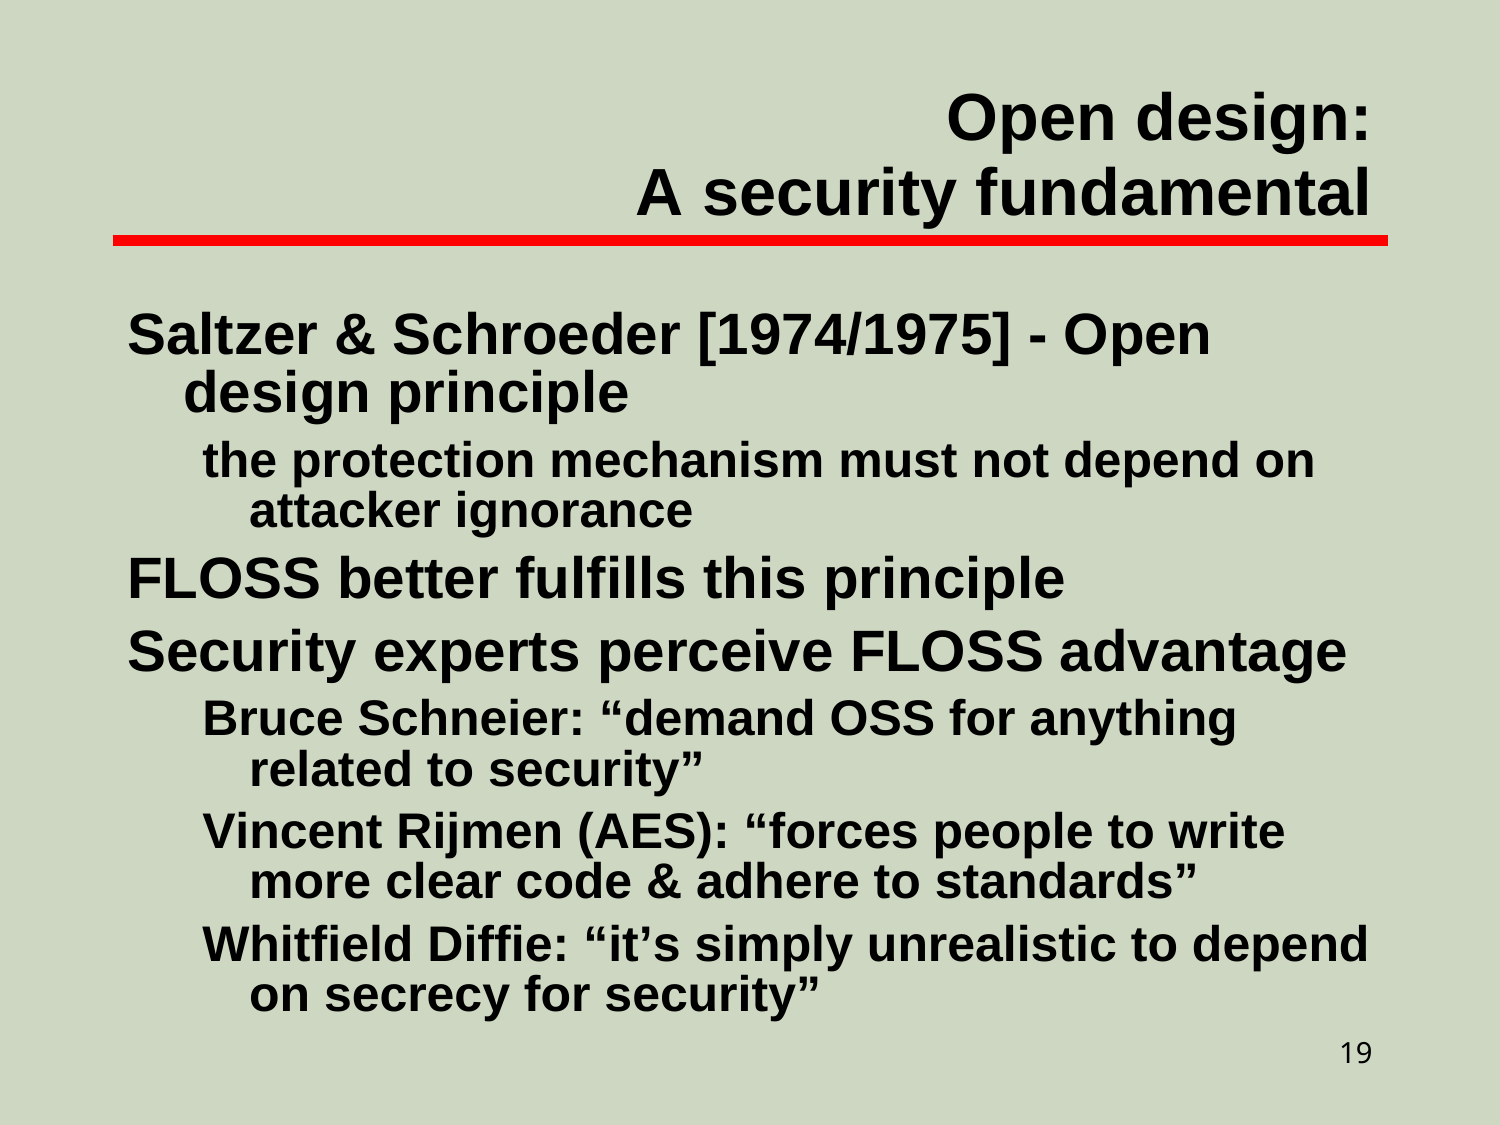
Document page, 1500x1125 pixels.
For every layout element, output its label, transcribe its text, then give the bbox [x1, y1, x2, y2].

title Open design: A security fundamental [337, 72, 1388, 238]
list Saltzer & Schroeder [1974/1975] - Open design principle the protection mechanism must not depend on attacker ignorance FLOSS better fulfills this principle Security experts perceive FLOSS advantage Bruce Schneier: “demand OSS for anything related to security” Vincent Rijmen (AES): “forces people to write more clear code & adhere to standards” Whitfield Diffie: “it’s simply unrealistic to depend on secrecy for security” [112, 299, 1388, 1095]
